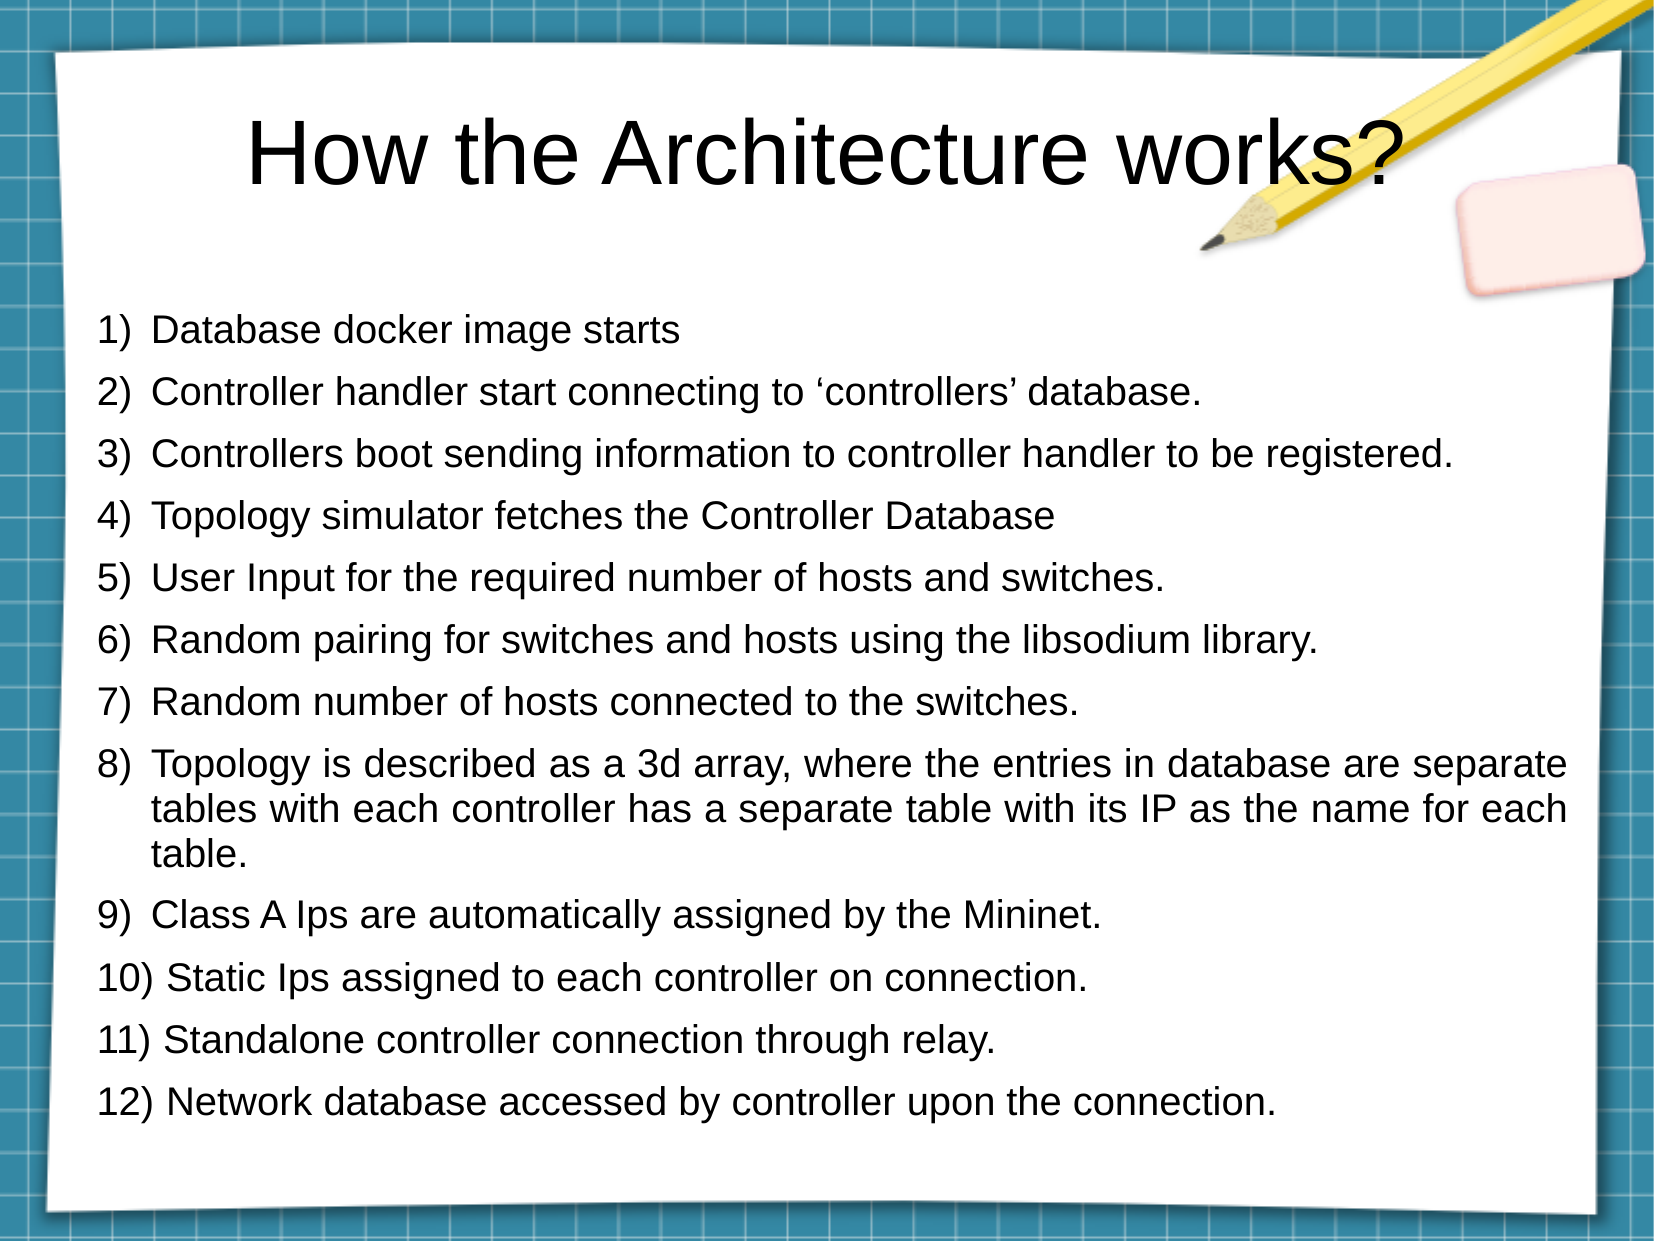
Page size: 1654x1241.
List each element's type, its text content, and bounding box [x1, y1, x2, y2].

title How the Architecture works? [82, 49, 1571, 245]
picture [0, 0, 1654, 1241]
list Database docker image starts Controller handler start connecting to ‘controllers’ database. Controllers boot sending information to controller handler to be registered. Topology simulator fetches the Controller Database User Input for the required number of hosts and switches. Random pairing for switches and hosts using the libsodium library. Random number of hosts connected to the switches. Topology is described as a 3d array, where the entries in database are separate tables with each controller has a separate table with its IP as the name for each table. Class A Ips are automatically assigned by the Mininet. Static Ips assigned to each controller on connection. Standalone controller connection through relay. Network database accessed by controller upon the connection. [82, 245, 1571, 1126]
